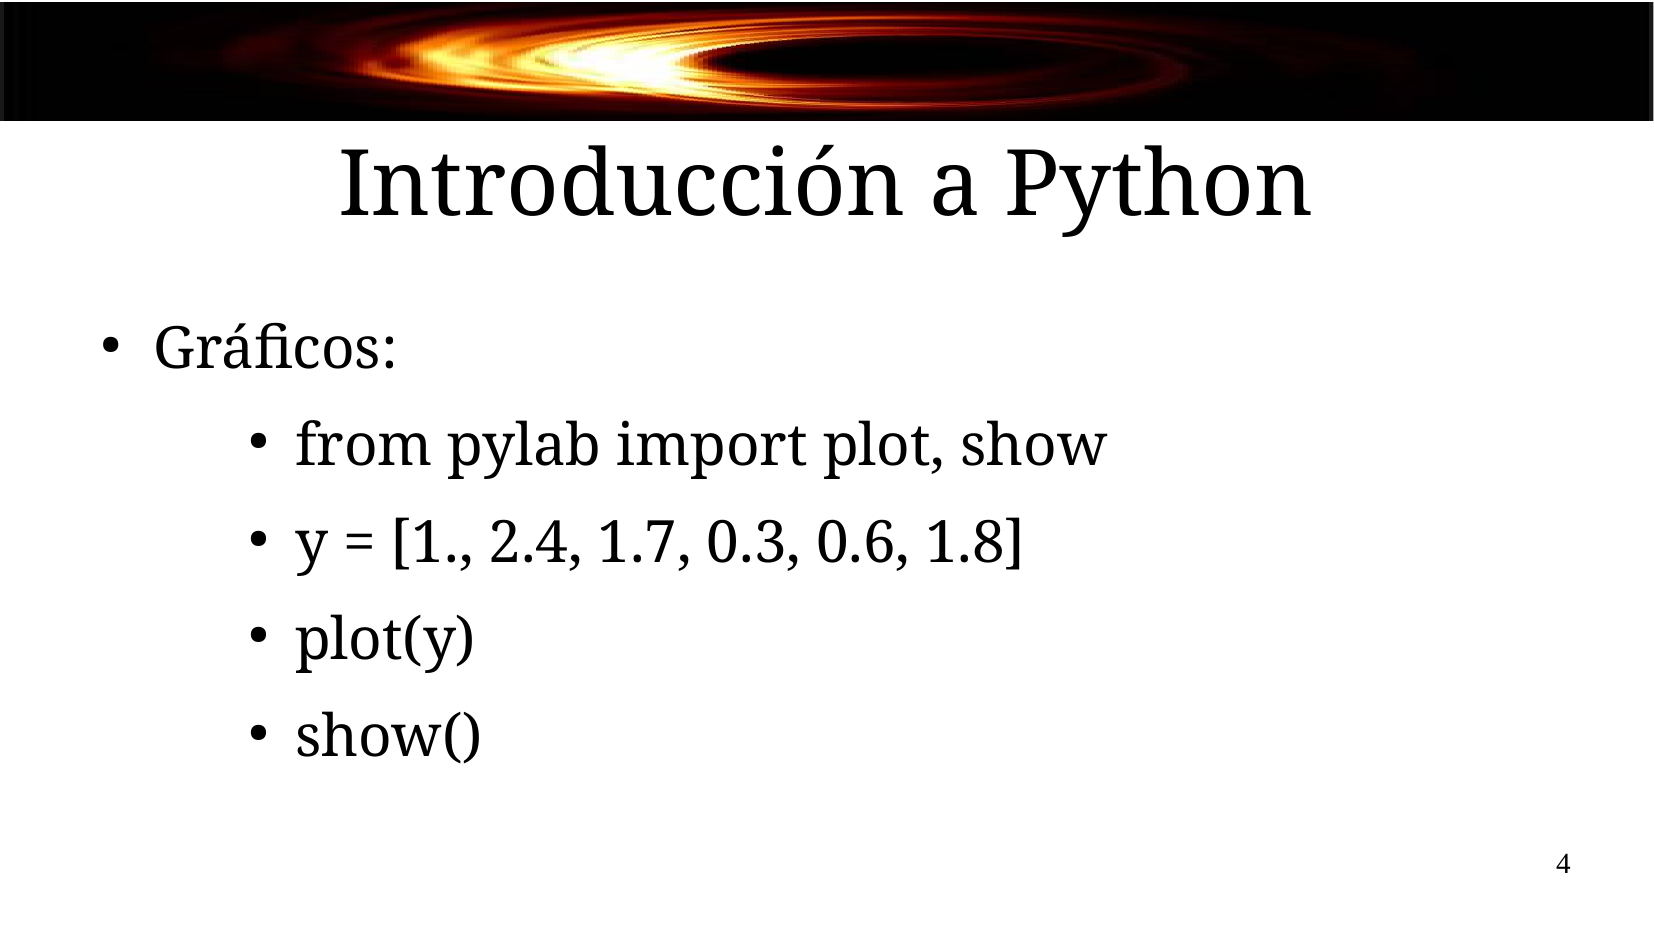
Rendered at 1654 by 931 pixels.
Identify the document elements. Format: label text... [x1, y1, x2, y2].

list Gráficos: from pylab import plot, show y = [1., 2.4, 1.7, 0.3, 0.6, 1.8] plot(y) show() [82, 306, 1571, 846]
title Introducción a Python [82, 121, 1571, 258]
picture [0, 2, 1654, 121]
